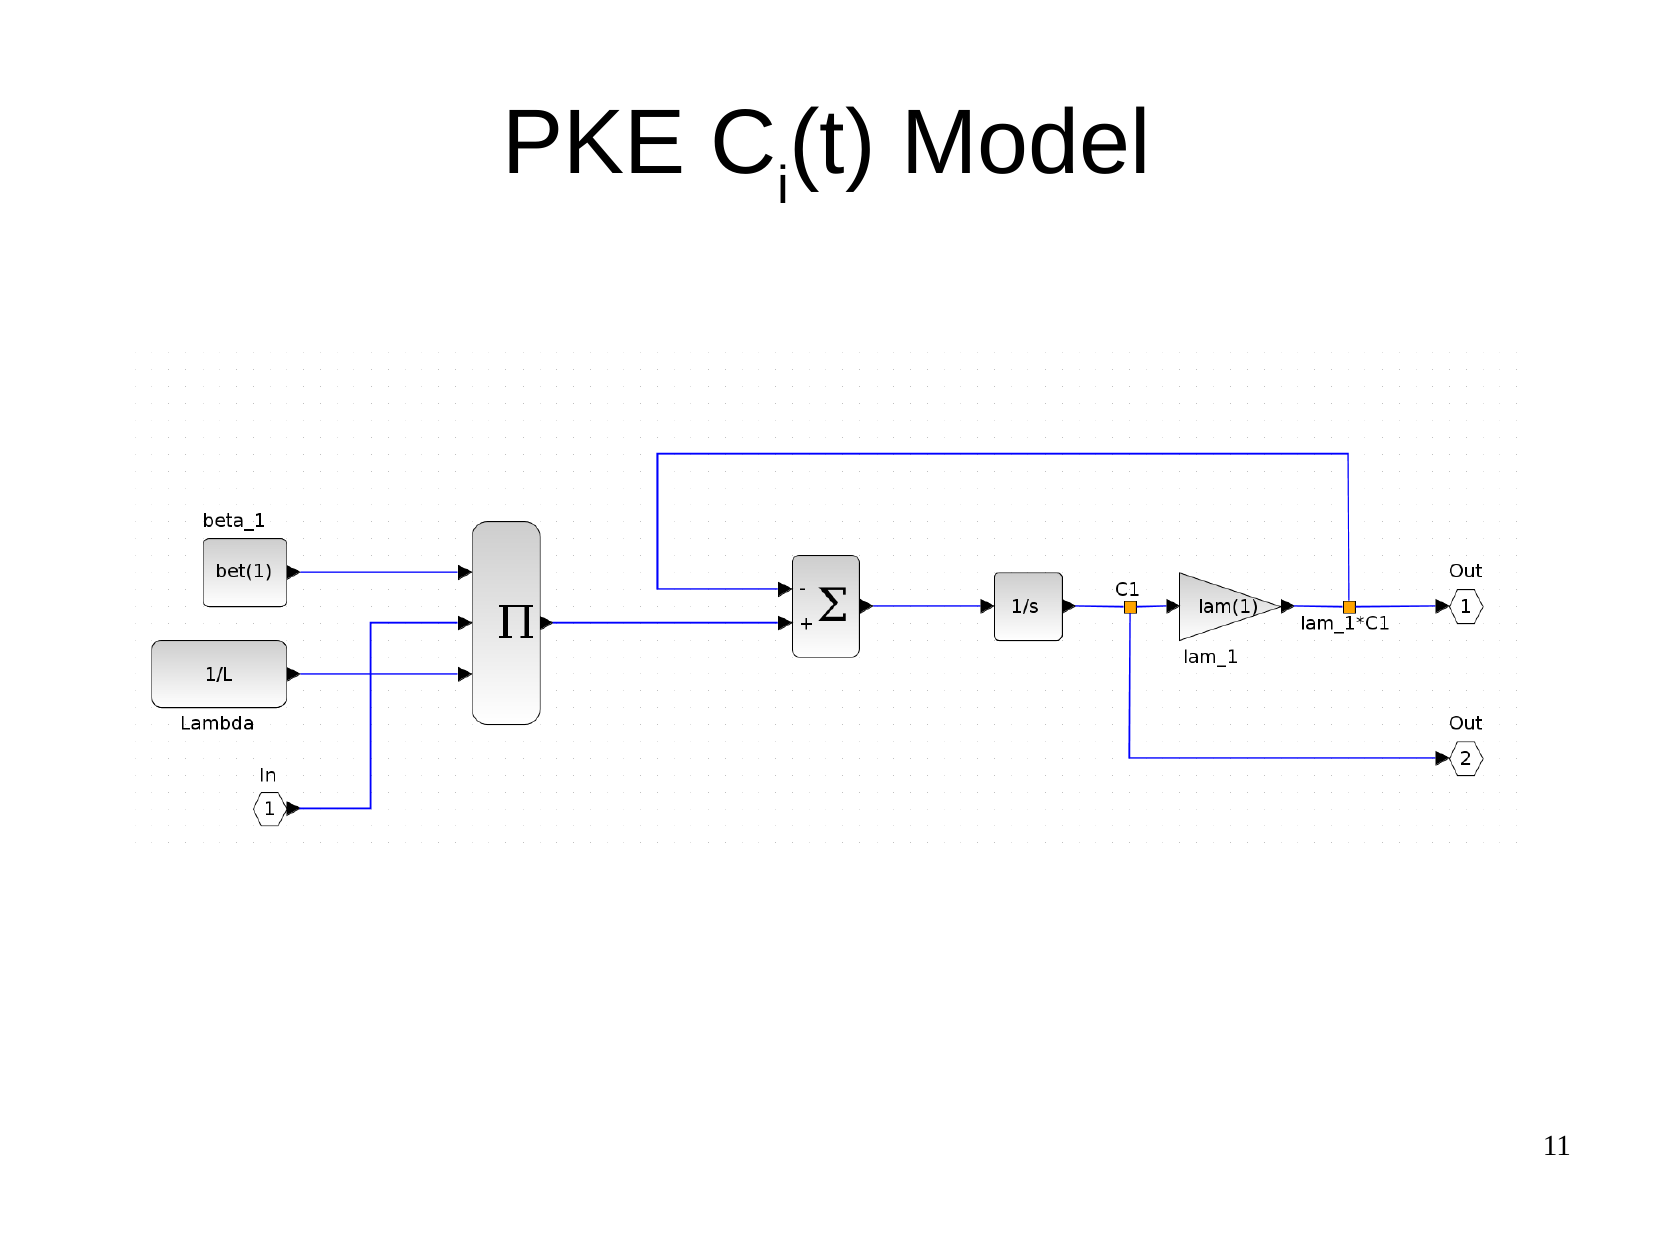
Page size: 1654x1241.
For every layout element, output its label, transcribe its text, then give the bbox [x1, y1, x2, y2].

picture [120, 344, 1531, 846]
title PKE Ci(t) Model [82, 49, 1571, 257]
